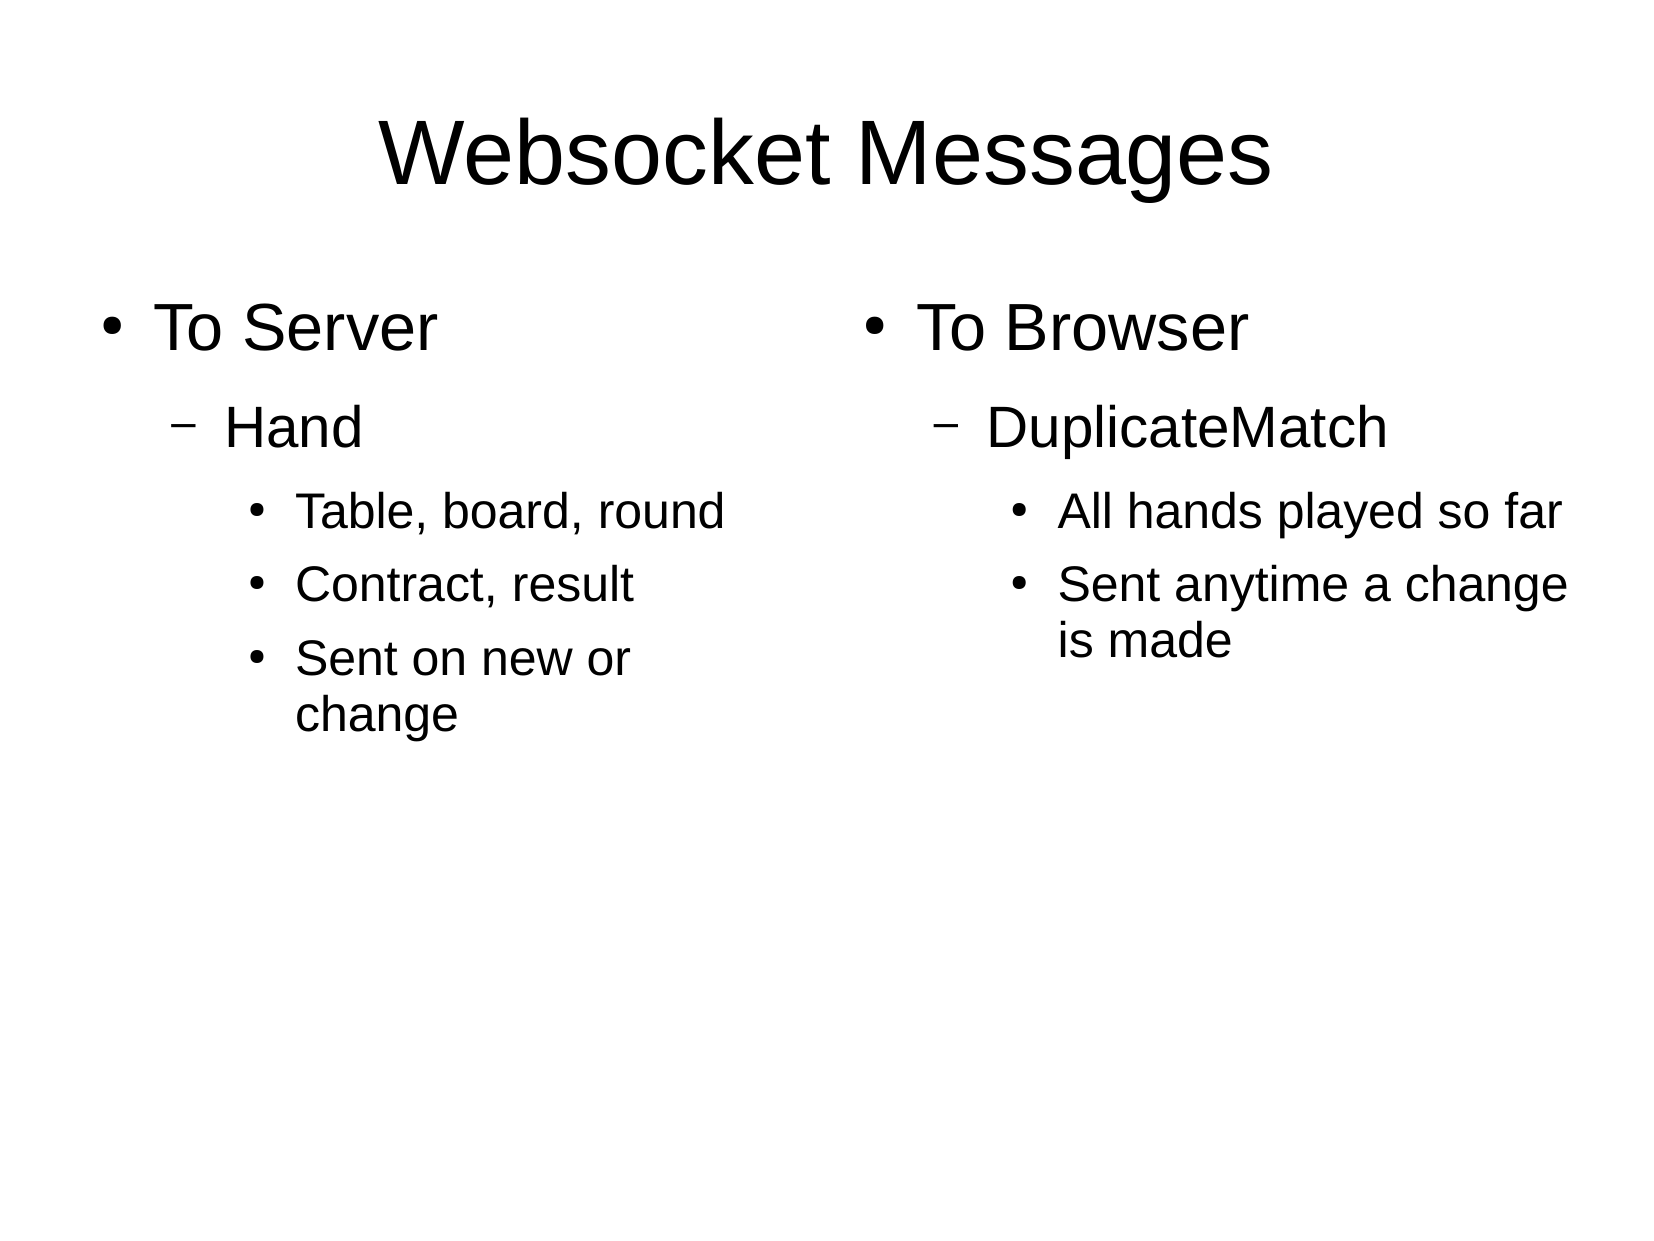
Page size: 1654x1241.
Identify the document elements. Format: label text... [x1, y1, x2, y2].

title Websocket Messages [82, 49, 1571, 257]
list To Browser DuplicateMatch All hands played so far Sent anytime a change is made [845, 290, 1572, 1109]
list To Server Hand Table, board, round Contract, result Sent on new or change [82, 290, 809, 1109]
